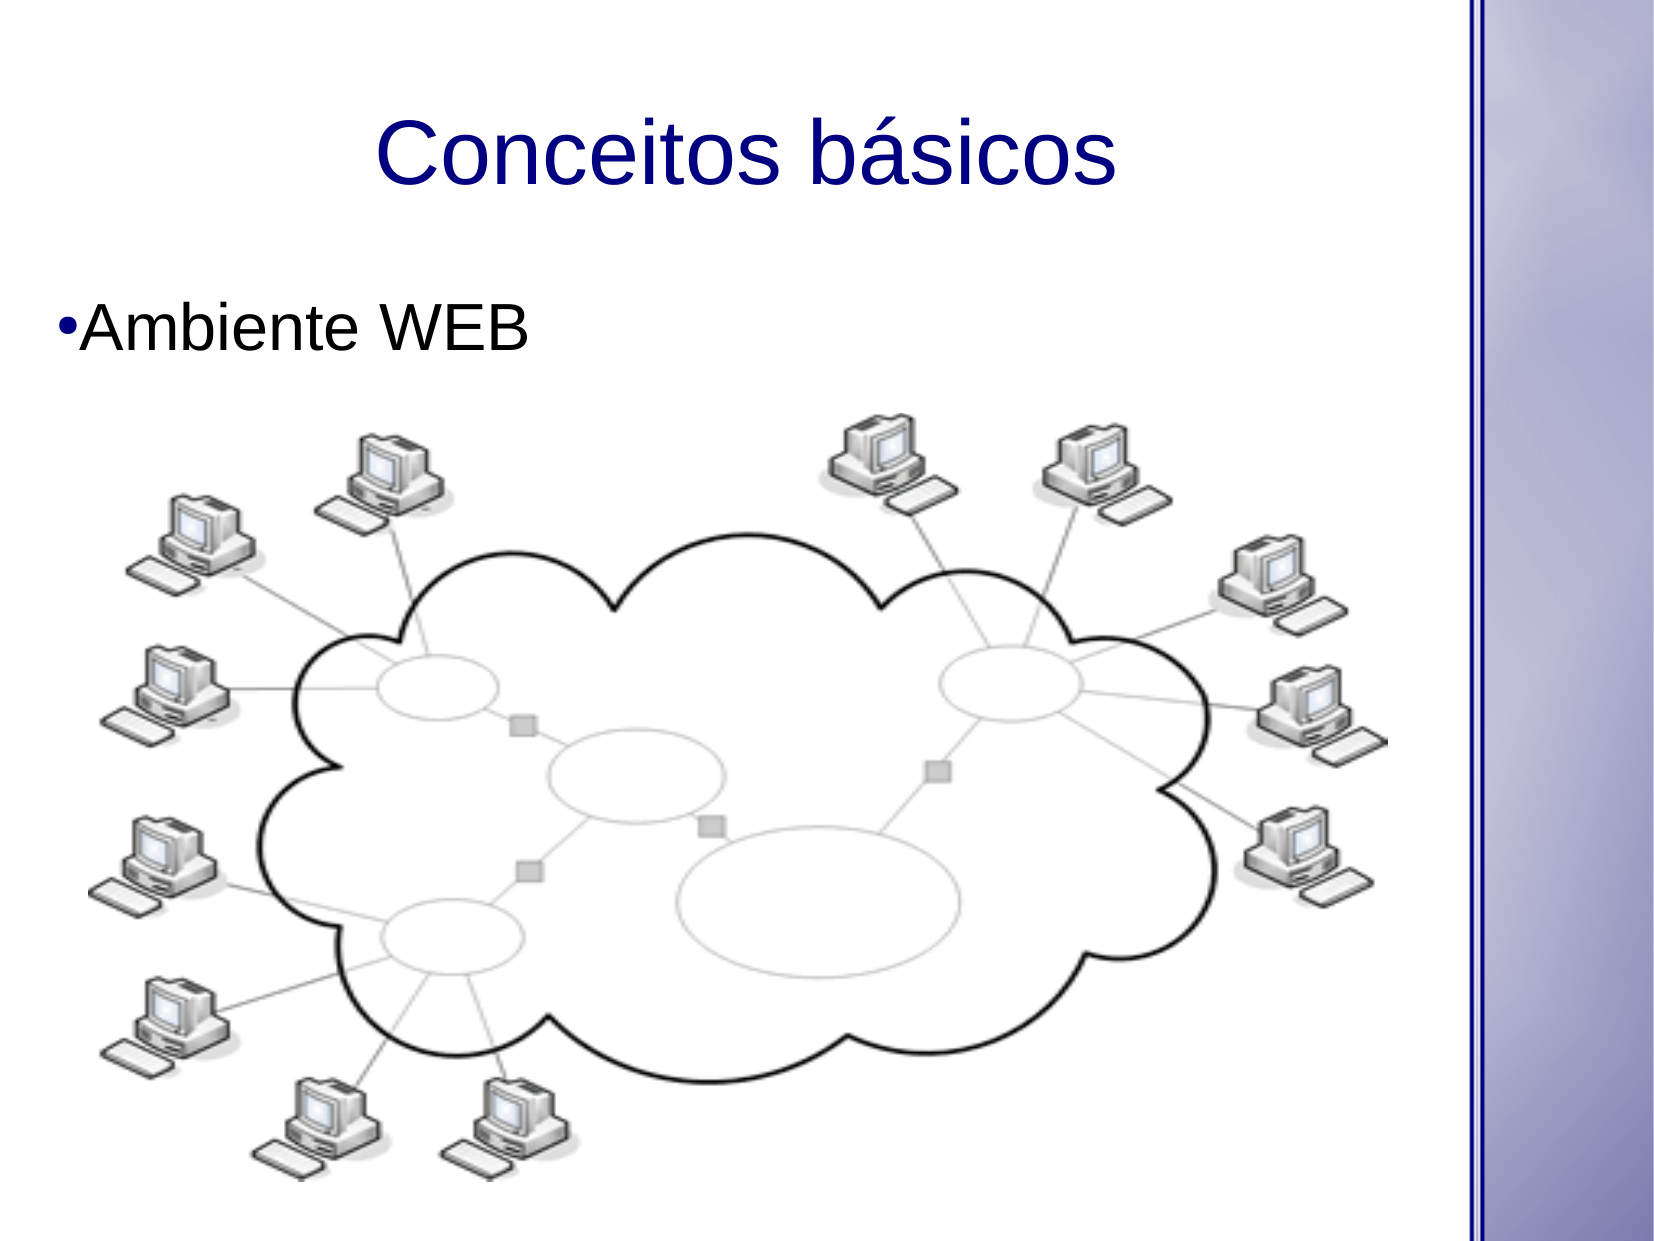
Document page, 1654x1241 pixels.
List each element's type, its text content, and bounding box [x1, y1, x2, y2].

picture [0, 0, 1654, 1241]
list Ambiente WEB [47, 290, 1447, 1241]
title Conceitos básicos [47, 49, 1447, 257]
picture [88, 413, 1388, 1182]
